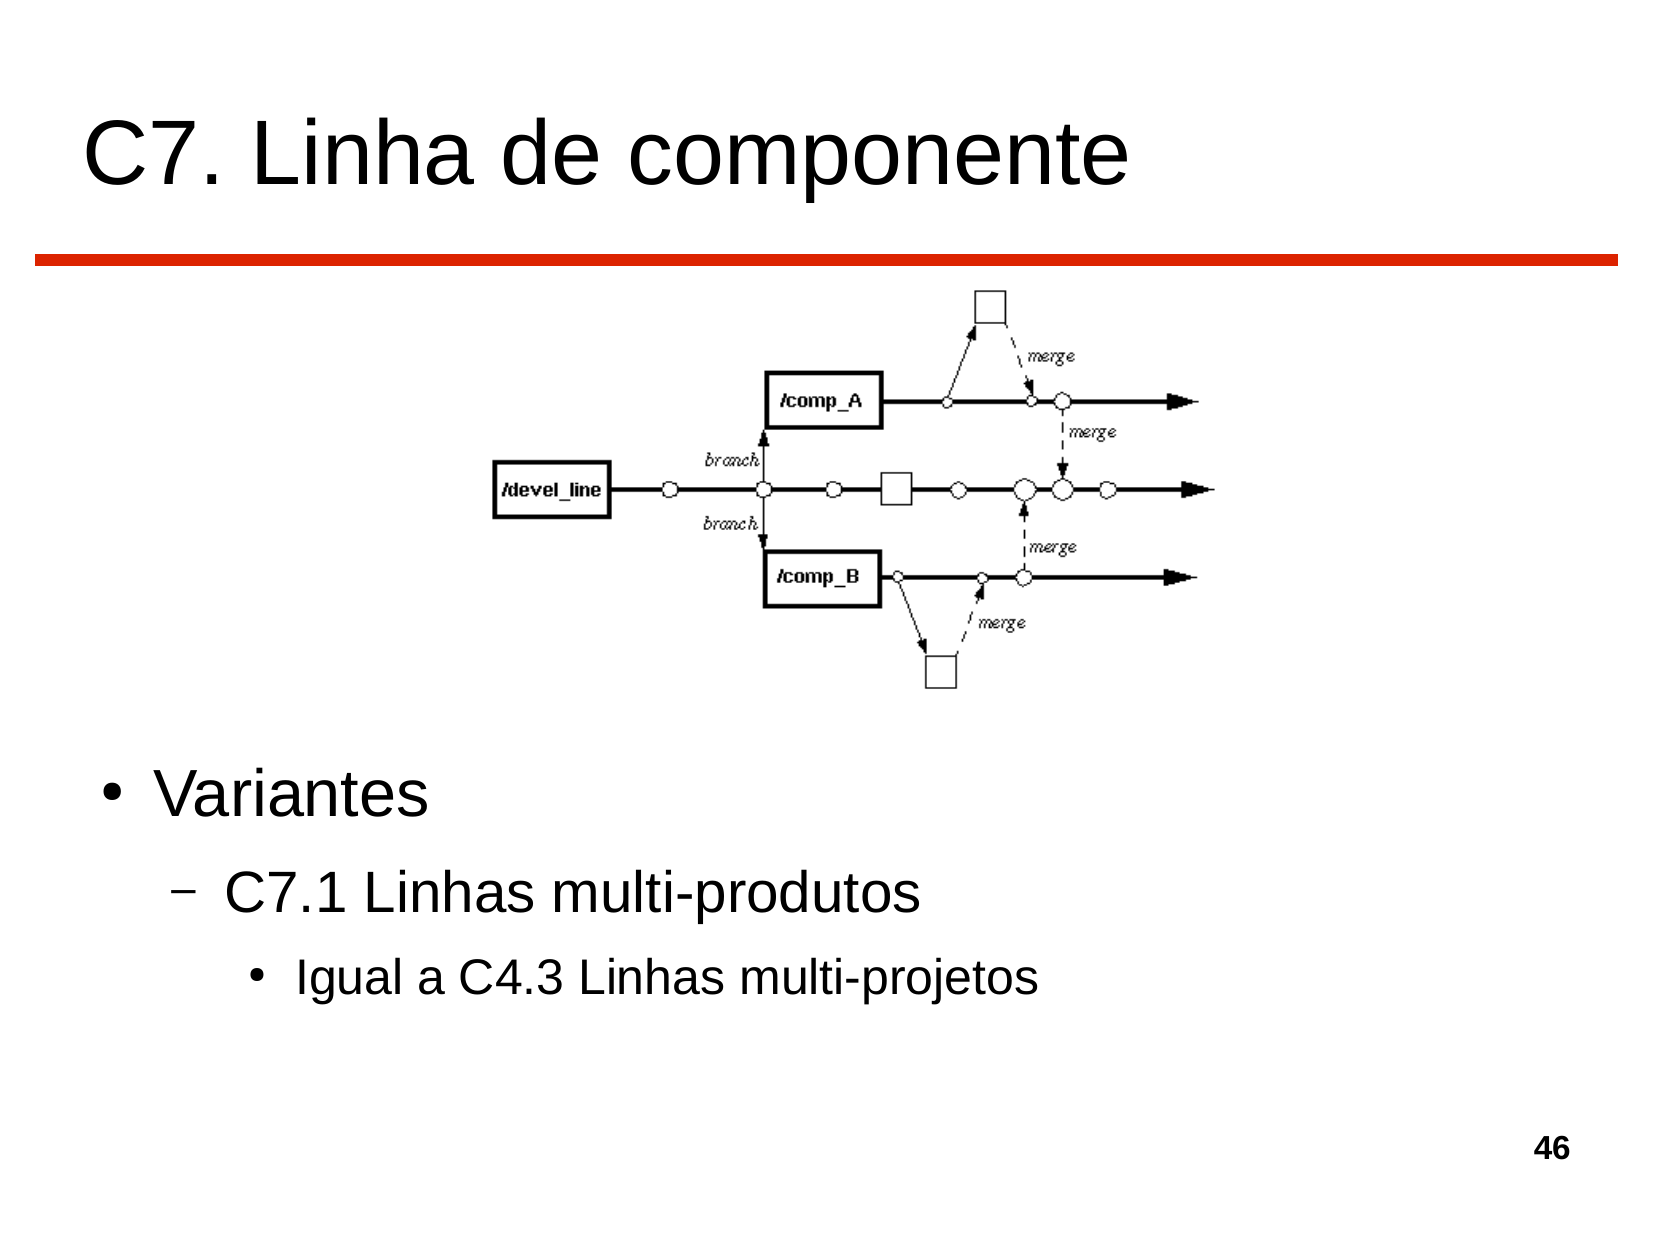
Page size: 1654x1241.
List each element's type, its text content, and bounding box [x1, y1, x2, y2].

list Variantes C7.1 Linhas multi-produtos Igual a C4.3 Linhas multi-projetos [82, 755, 1571, 1111]
title C7. Linha de componente [82, 49, 1571, 257]
picture [472, 277, 1234, 691]
